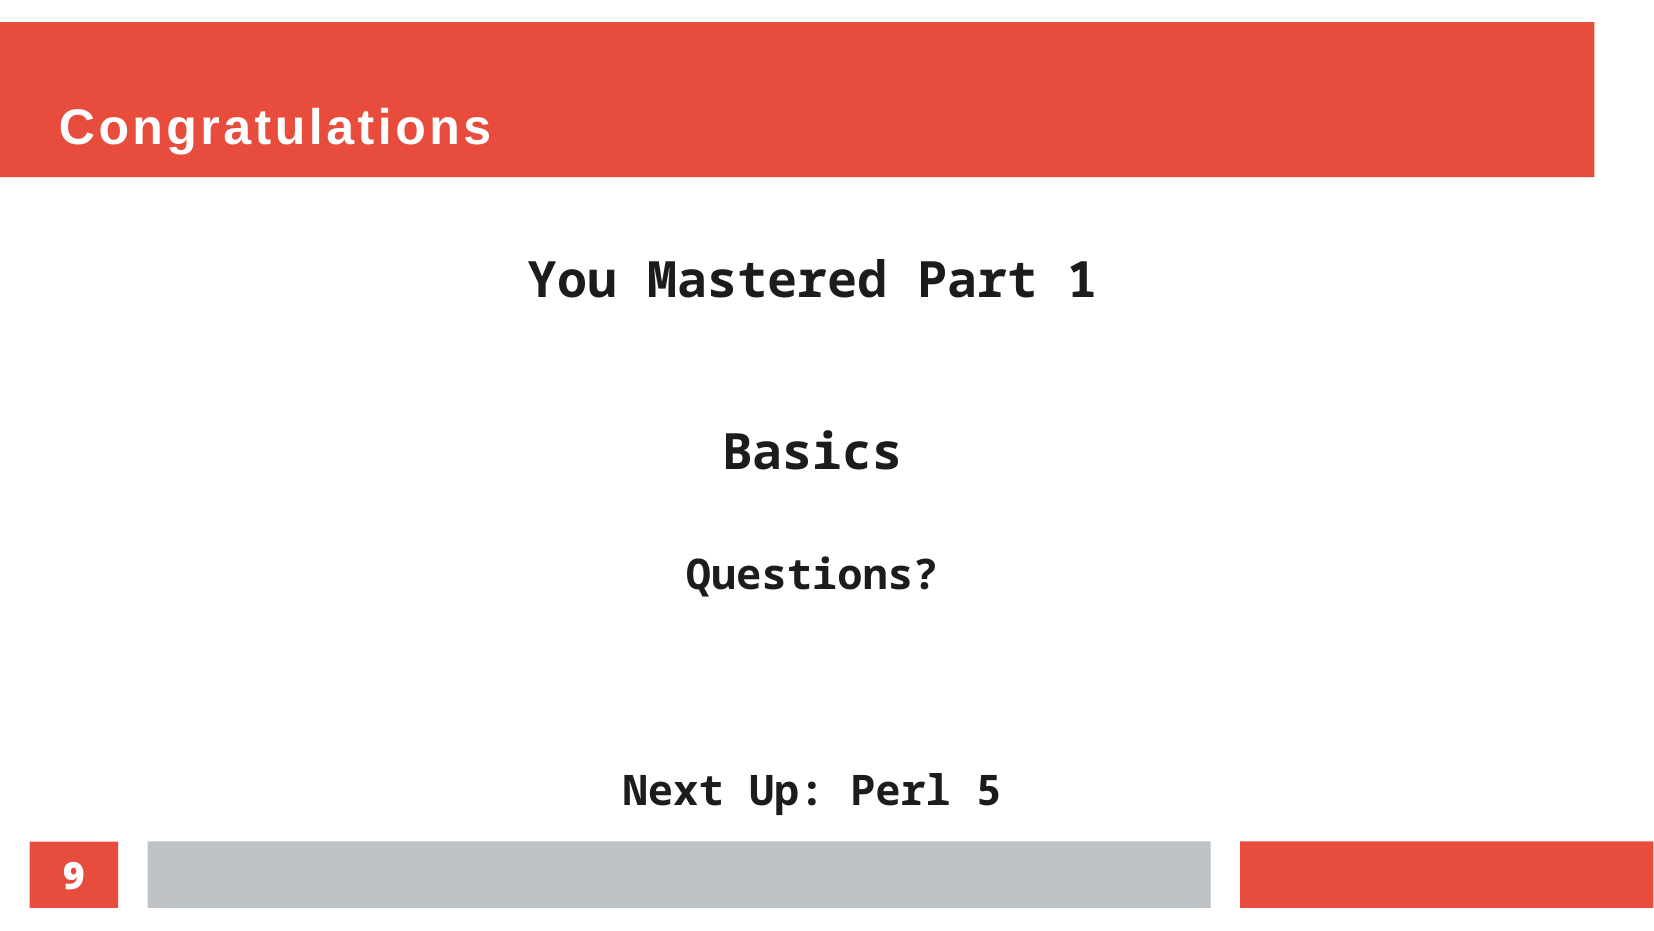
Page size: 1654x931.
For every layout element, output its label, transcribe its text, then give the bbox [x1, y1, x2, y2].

list Questions? Next Up: Perl 5 [59, 544, 1565, 819]
list You Mastered Part 1 Basics [59, 243, 1565, 519]
title Congratulations [59, 44, 1595, 156]
